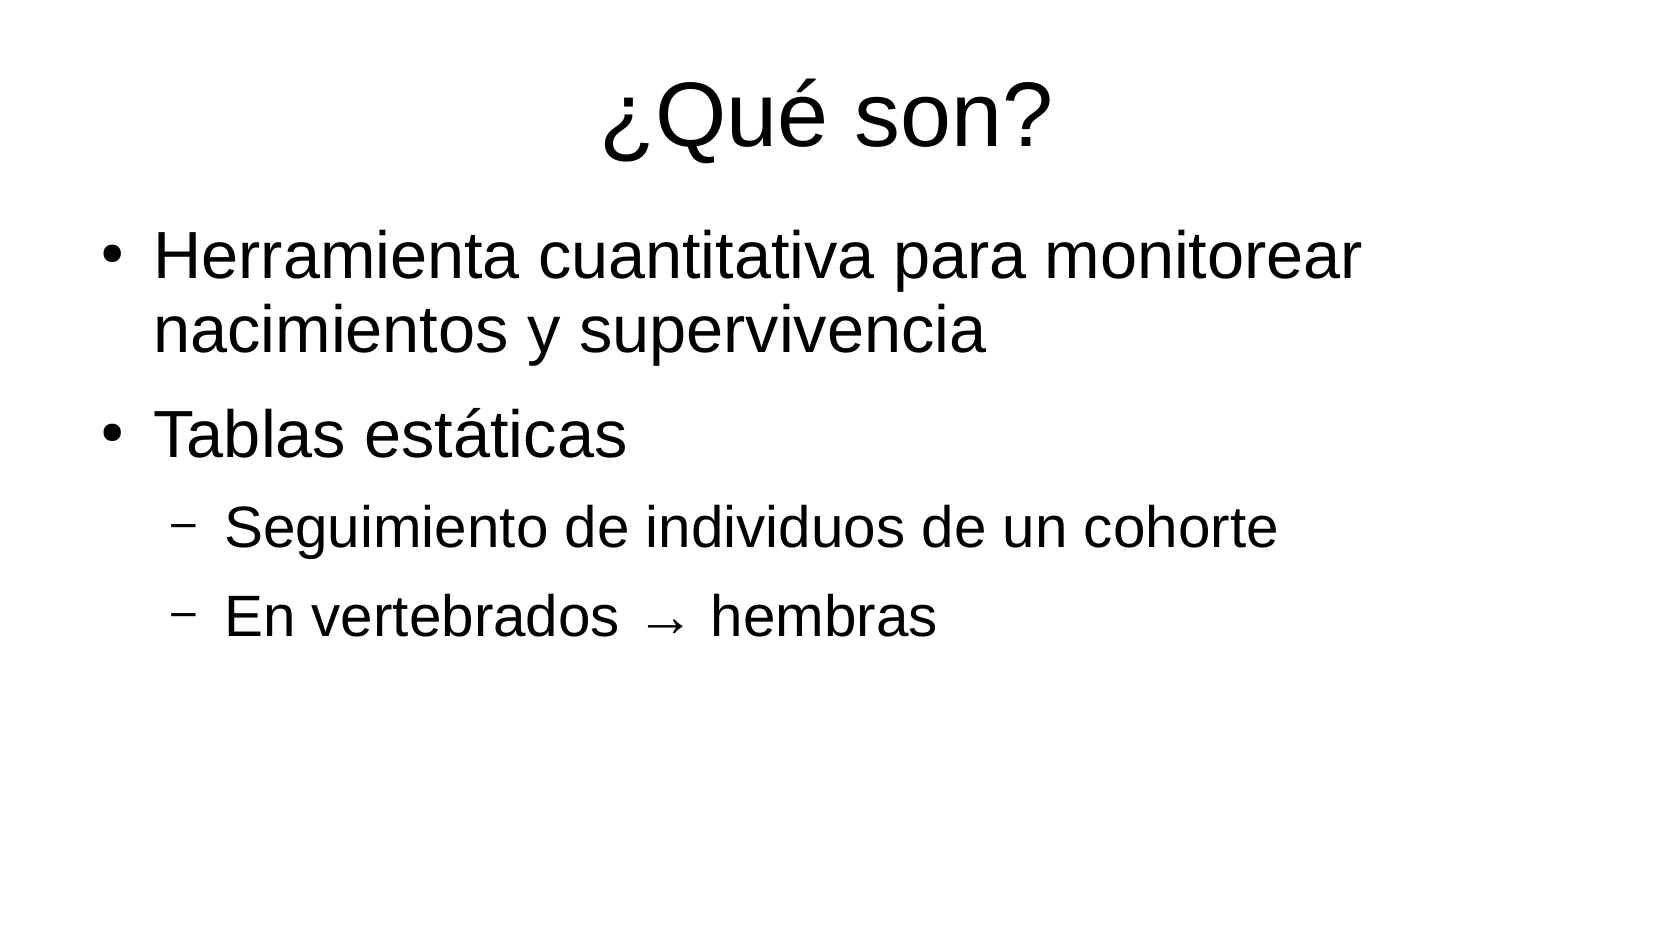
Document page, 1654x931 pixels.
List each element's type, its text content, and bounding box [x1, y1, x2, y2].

list Herramienta cuantitativa para monitorear nacimientos y supervivencia Tablas estáticas Seguimiento de individuos de un cohorte En vertebrados → hembras [82, 217, 1571, 758]
title ¿Qué son? [82, 37, 1571, 193]
